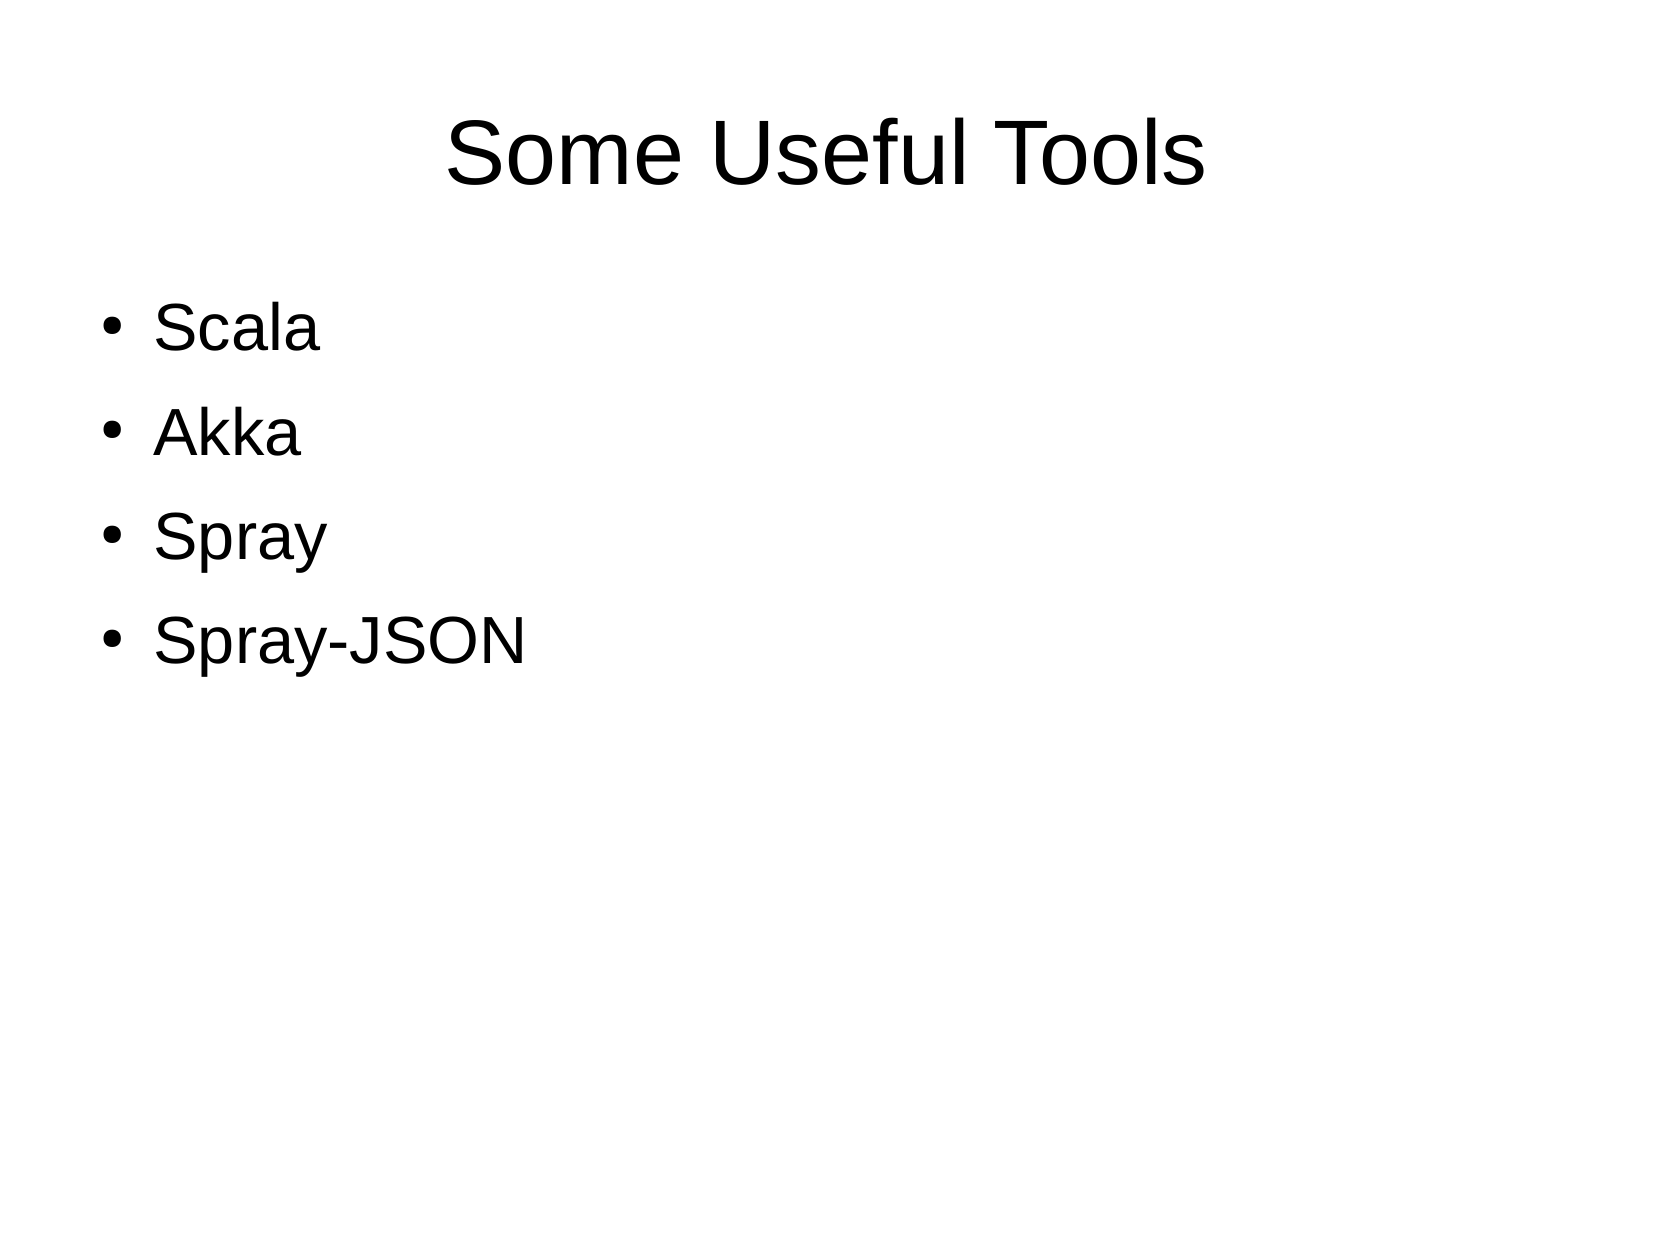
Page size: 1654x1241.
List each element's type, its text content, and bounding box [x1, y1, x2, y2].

list Scala Akka Spray Spray-JSON [82, 290, 1571, 1010]
title Some Useful Tools [82, 49, 1571, 257]
